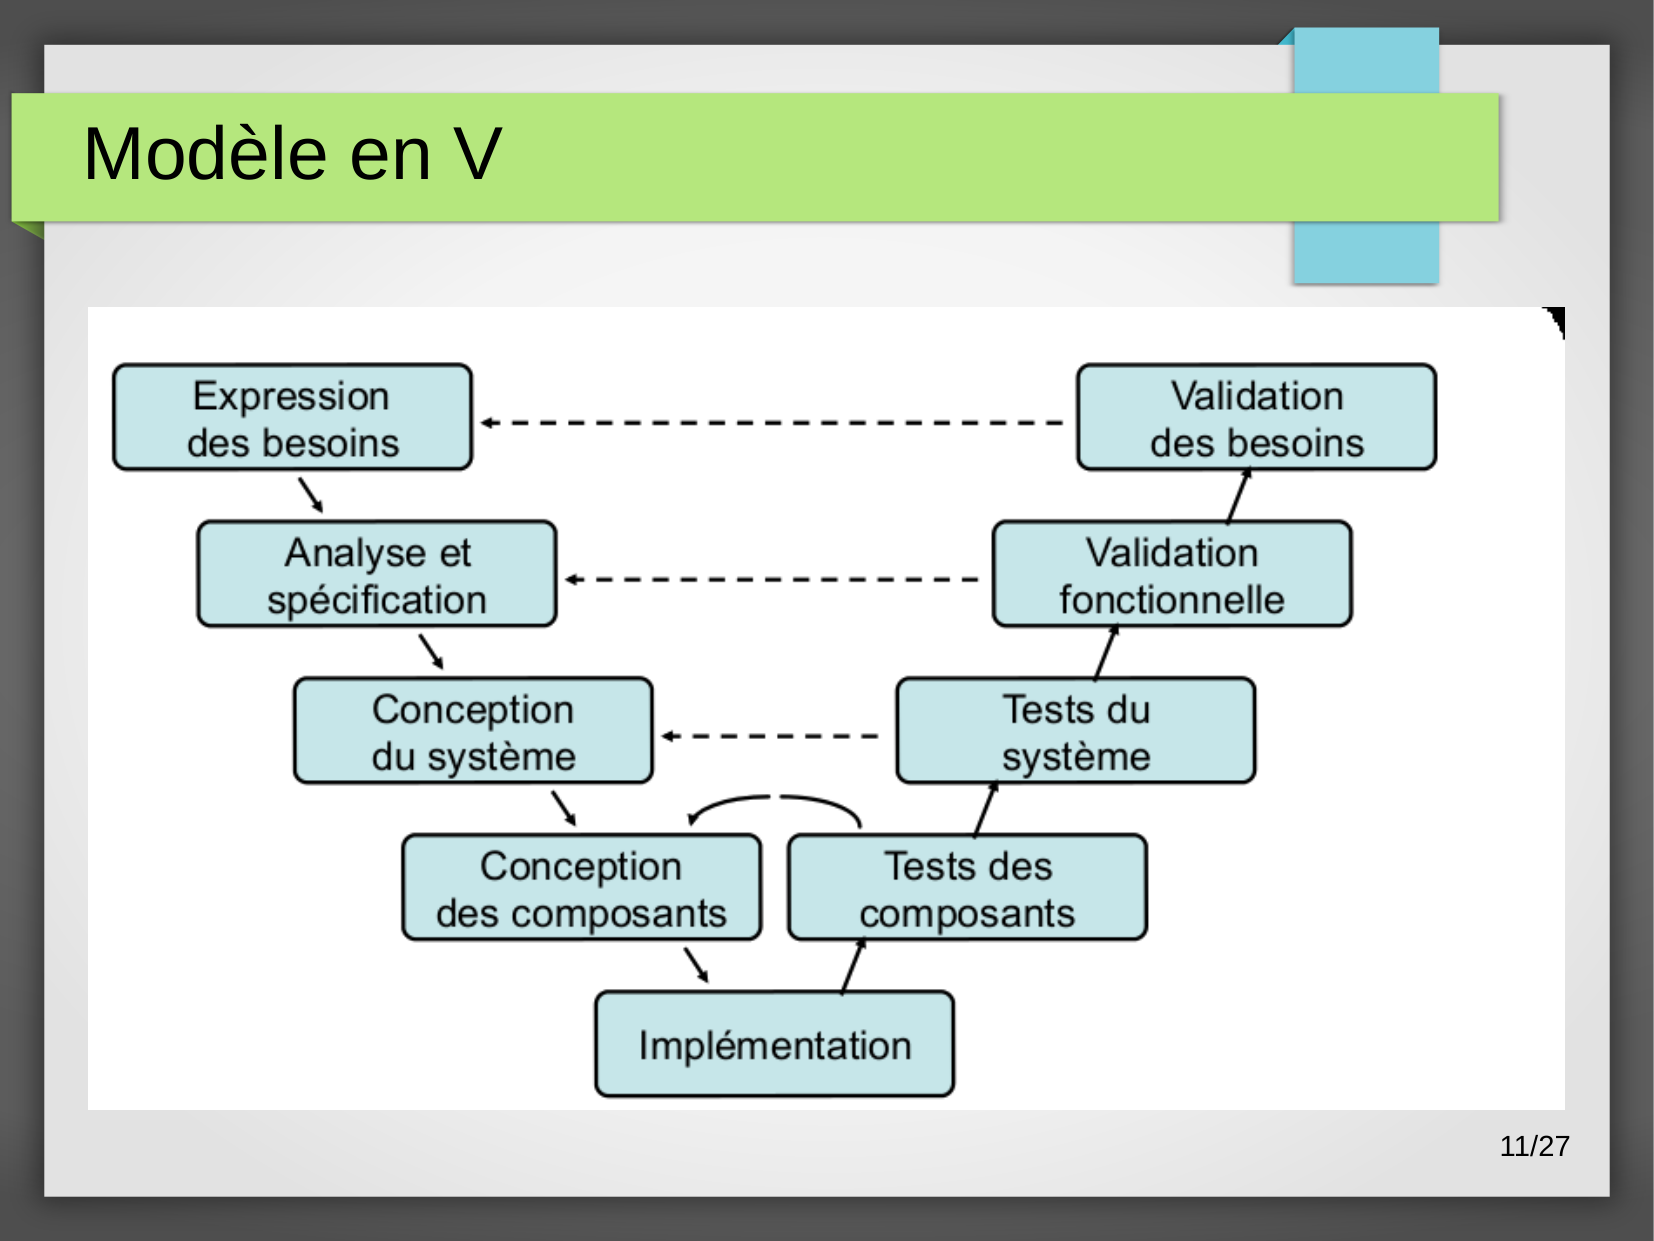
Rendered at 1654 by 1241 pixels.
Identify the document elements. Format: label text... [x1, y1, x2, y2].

picture [0, 0, 1654, 1241]
title Modèle en V [82, 94, 1264, 213]
